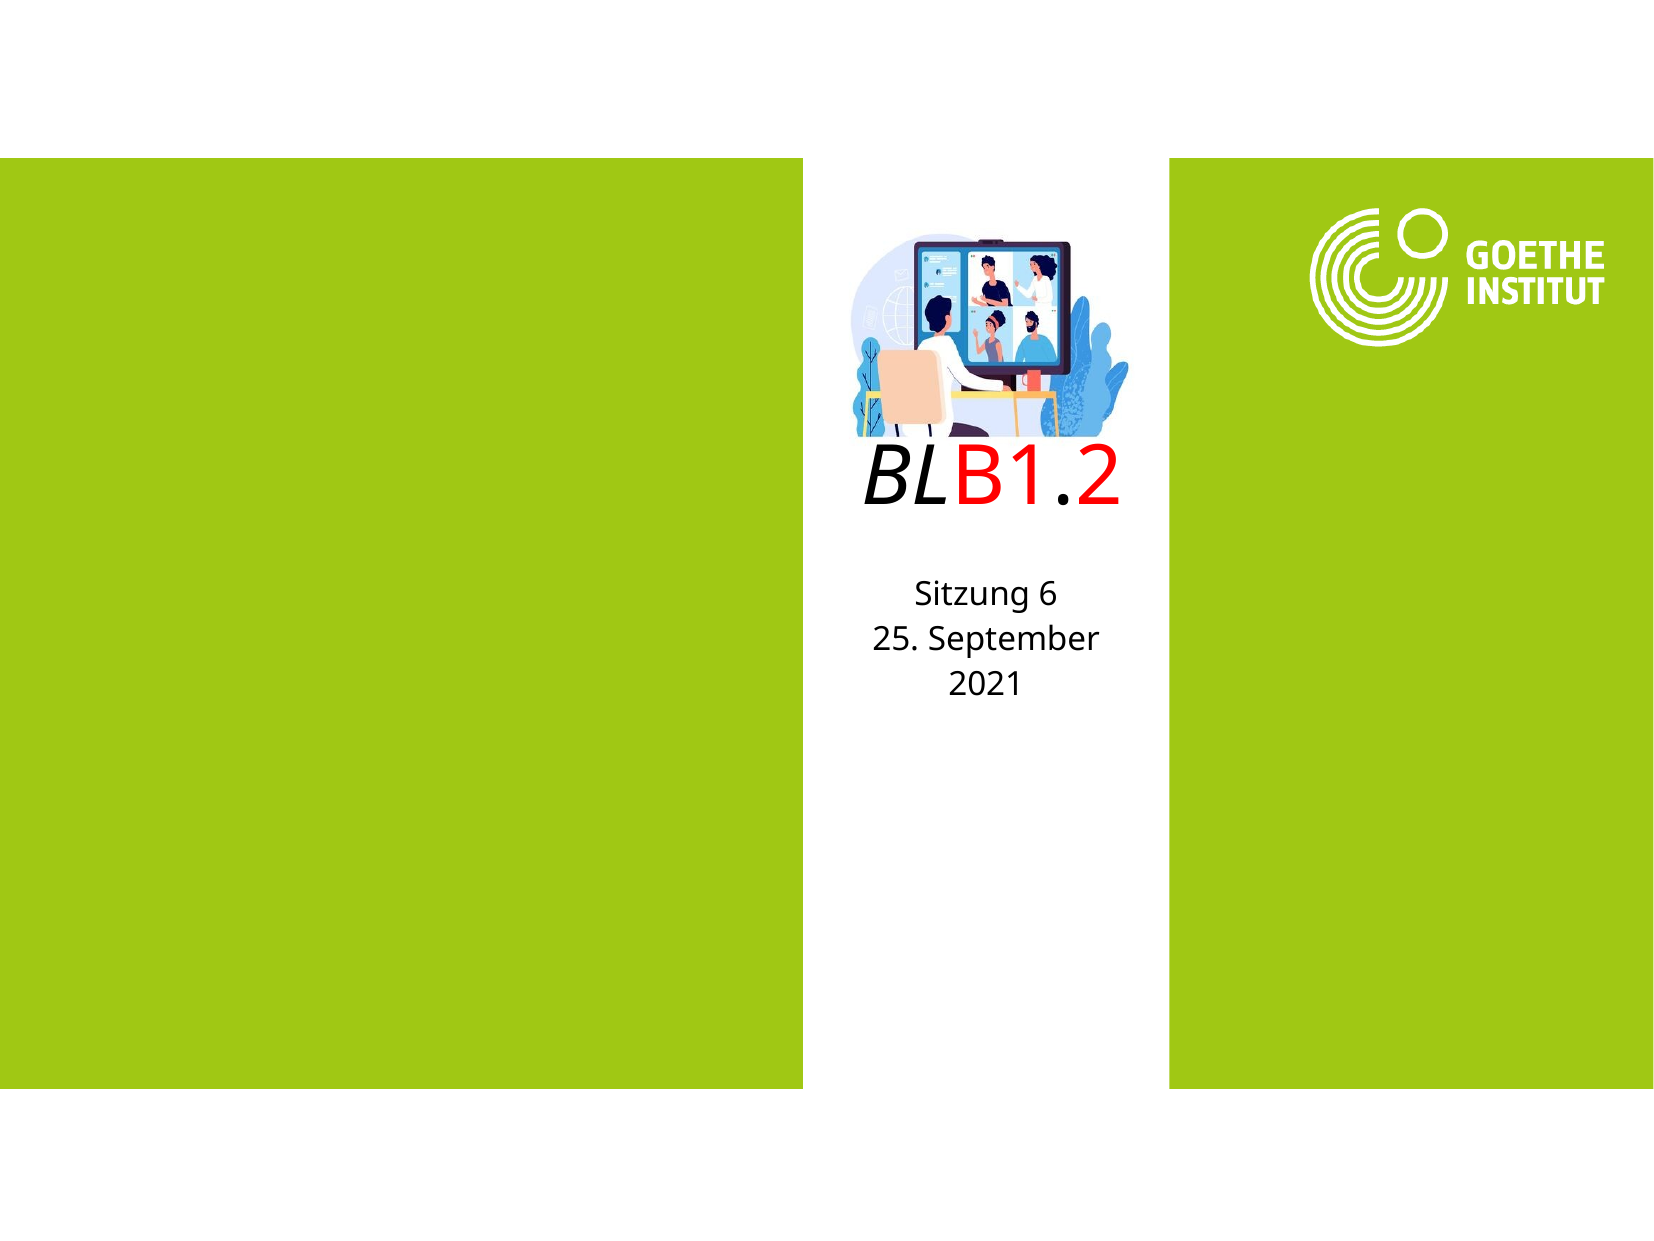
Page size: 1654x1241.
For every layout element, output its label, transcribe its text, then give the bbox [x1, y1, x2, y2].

text_box Sitzung 6 25. September 2021 [826, 519, 1146, 756]
text_box [803, 556, 1170, 1111]
text_box [803, 0, 1170, 389]
picture [826, 200, 1146, 389]
picture [0, 158, 803, 1089]
picture [1170, 158, 1654, 1089]
text_box BLB1.2 [590, 389, 1394, 556]
